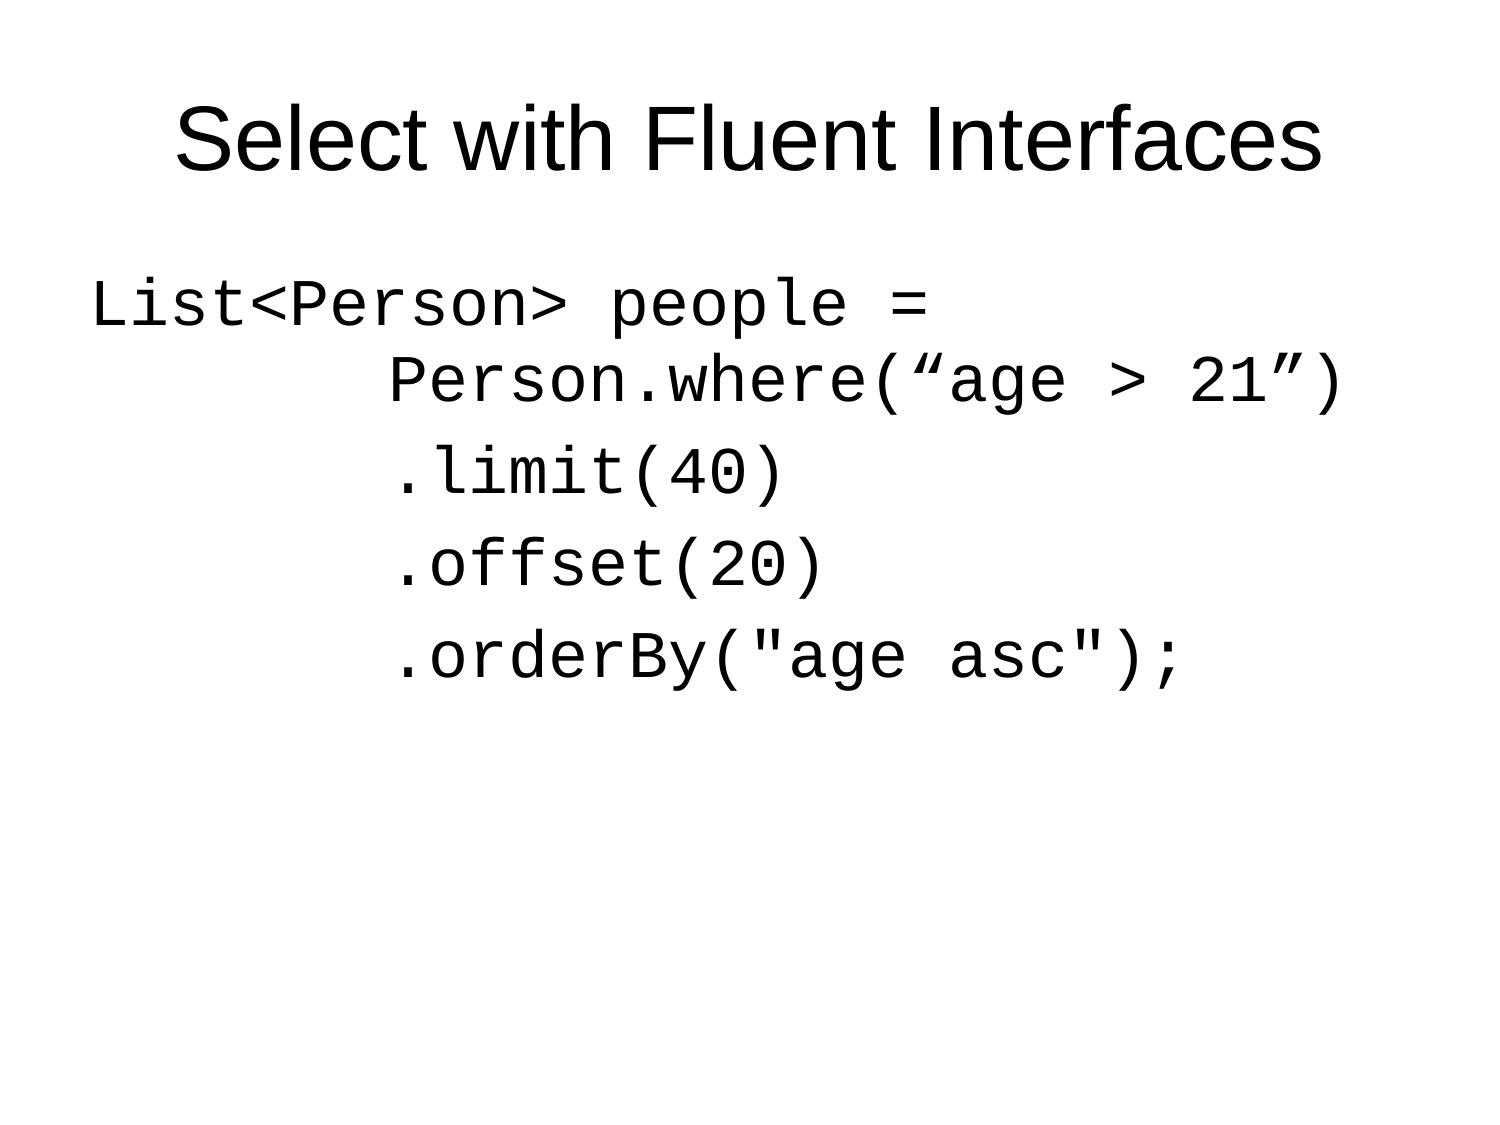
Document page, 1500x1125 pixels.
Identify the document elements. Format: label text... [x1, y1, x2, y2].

title Select with Fluent Interfaces [75, 45, 1426, 233]
list List<Person> people = Person.where(“age > 21”) .limit(40) .offset(20) .orderBy("age asc"); [75, 262, 1426, 1005]
